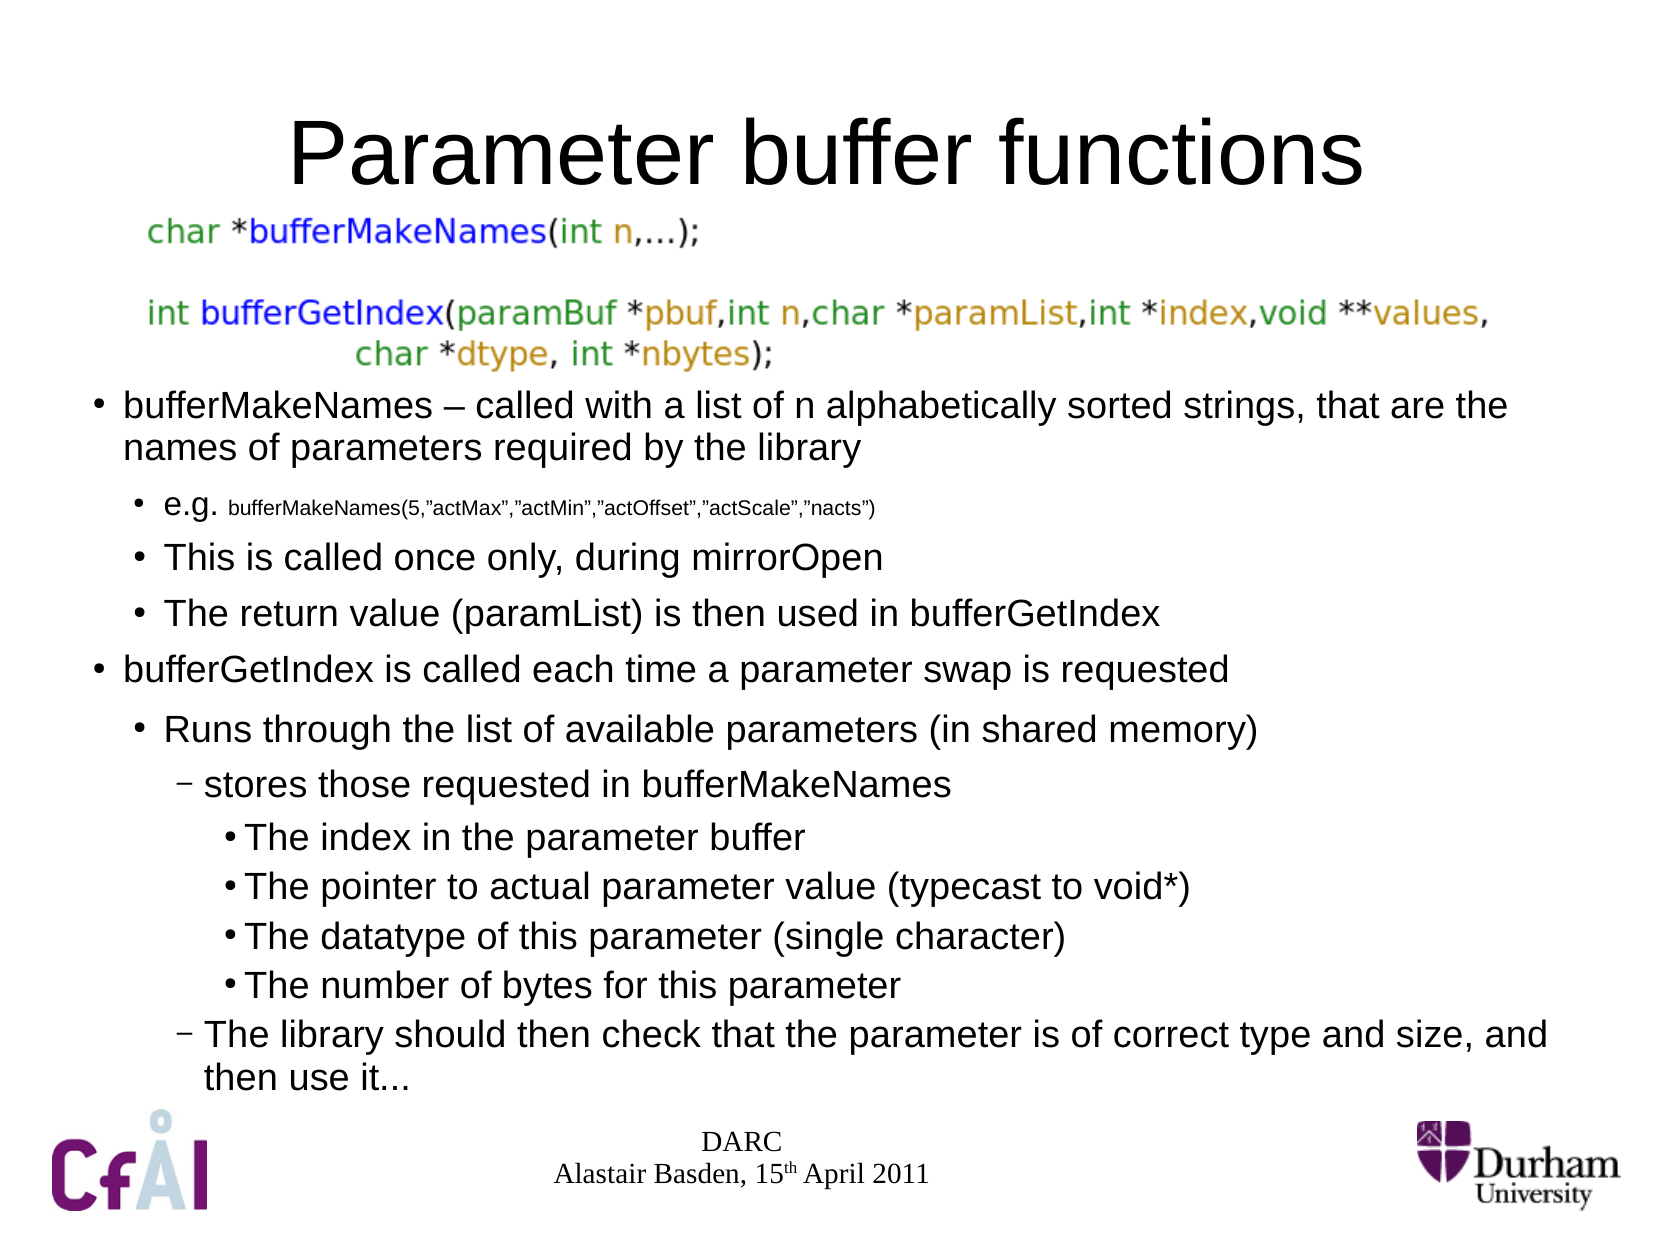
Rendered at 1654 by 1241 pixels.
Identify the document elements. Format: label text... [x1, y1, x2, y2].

list bufferMakeNames – called with a list of n alphabetically sorted strings, that are the names of parameters required by the library e.g. bufferMakeNames(5,”actMax”,”actMin”,”actOffset”,”actScale”,”nacts”) This is called once only, during mirrorOpen The return value (paramList) is then used in bufferGetIndex bufferGetIndex is called each time a parameter swap is requested Runs through the list of available parameters (in shared memory) stores those requested in bufferMakeNames The index in the parameter buffer The pointer to actual parameter value (typecast to void*) The datatype of this parameter (single character) The number of bytes for this parameter The library should then check that the parameter is of correct type and size, and then use it... [82, 383, 1571, 1109]
picture [147, 212, 1506, 386]
picture [52, 1109, 207, 1211]
title Parameter buffer functions [82, 56, 1571, 250]
picture [1417, 1121, 1621, 1211]
